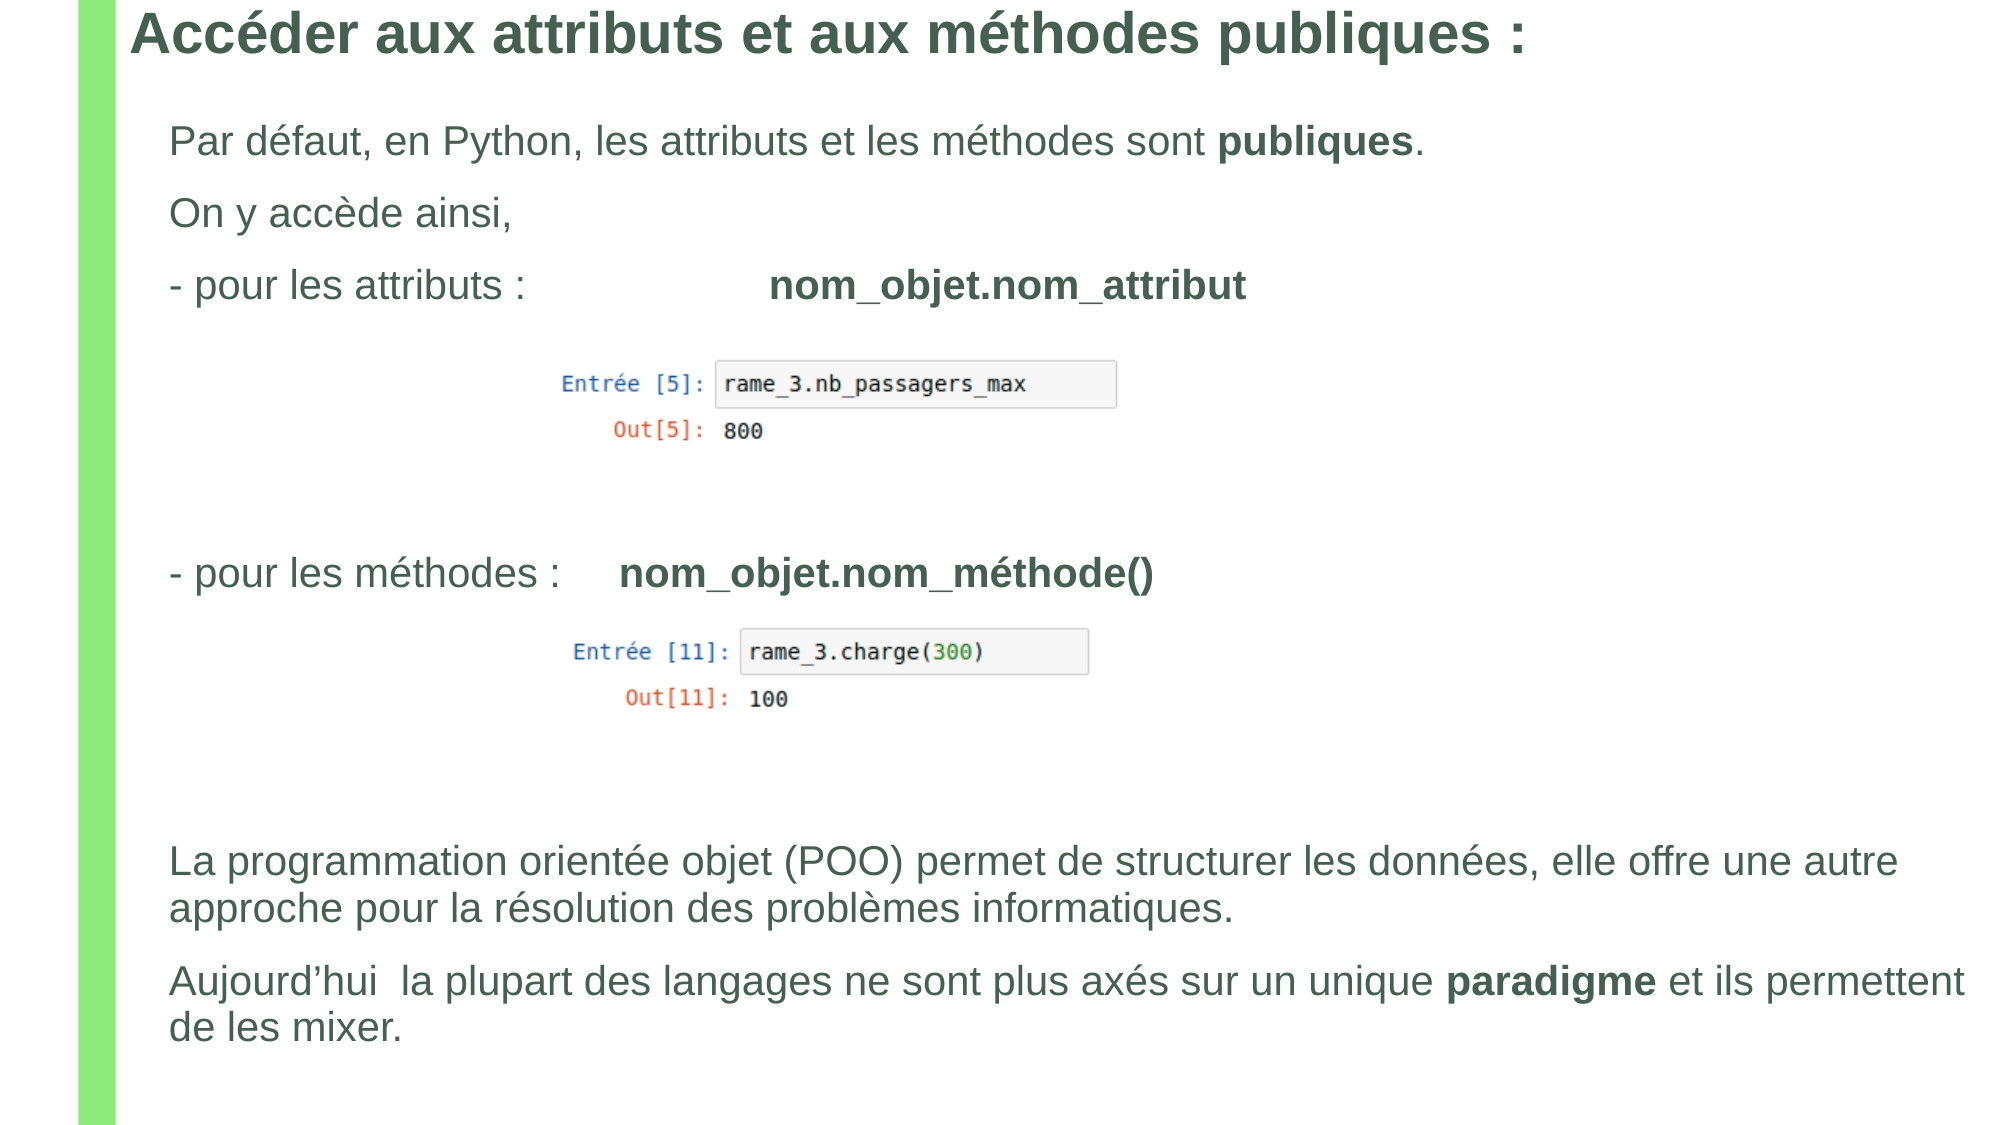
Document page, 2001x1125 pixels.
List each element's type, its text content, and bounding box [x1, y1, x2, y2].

picture [560, 622, 1099, 718]
text_box Par défaut, en Python, les attributs et les méthodes sont publiques. On y accède ainsi, - pour les attributs : nom_objet.nom_attribut - pour les méthodes : nom_objet.nom_méthode() La programmation orientée objet (POO) permet de structurer les données, elle offre une autre approche pour la résolution des problèmes informatiques. Aujourd’hui la plupart des langages ne sont plus axés sur un unique paradigme et ils permettent de les mixer. [154, 110, 2000, 1125]
picture [543, 354, 1127, 450]
text_box Accéder aux attributs et aux méthodes publiques : [114, 0, 2000, 107]
